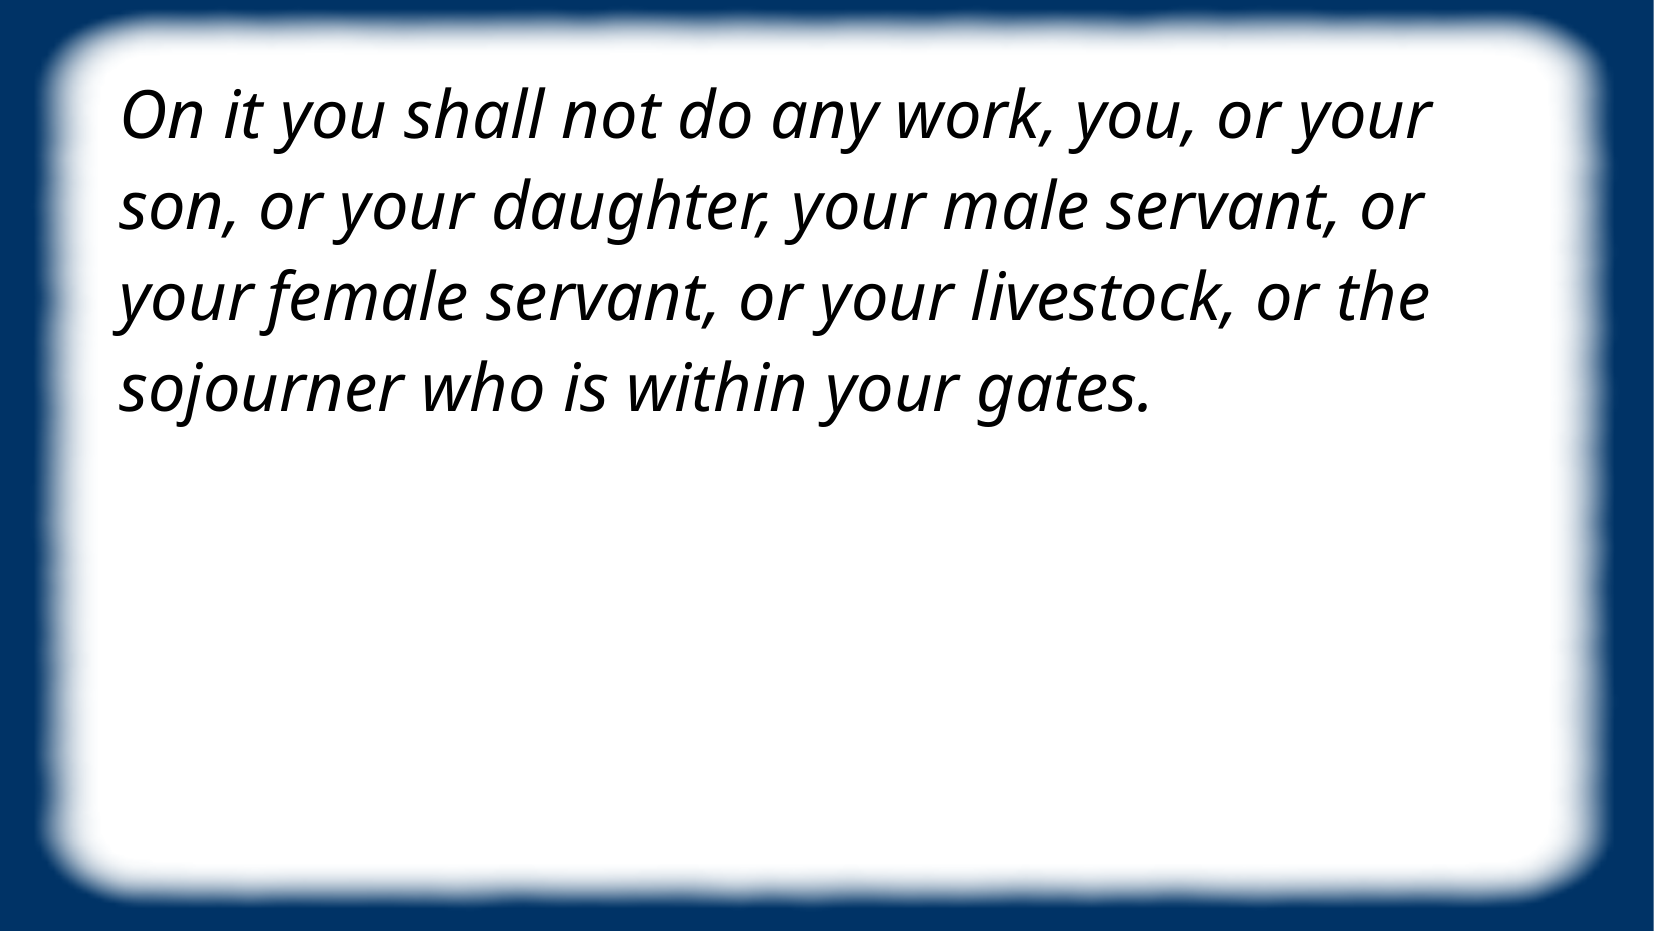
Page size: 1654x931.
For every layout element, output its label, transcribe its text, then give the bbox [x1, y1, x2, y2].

text_box On it you shall not do any work, you, or your son, or your daughter, your male servant, or your female servant, or your livestock, or the sojourner who is within your gates. [105, 60, 1561, 451]
picture [0, 0, 1654, 931]
